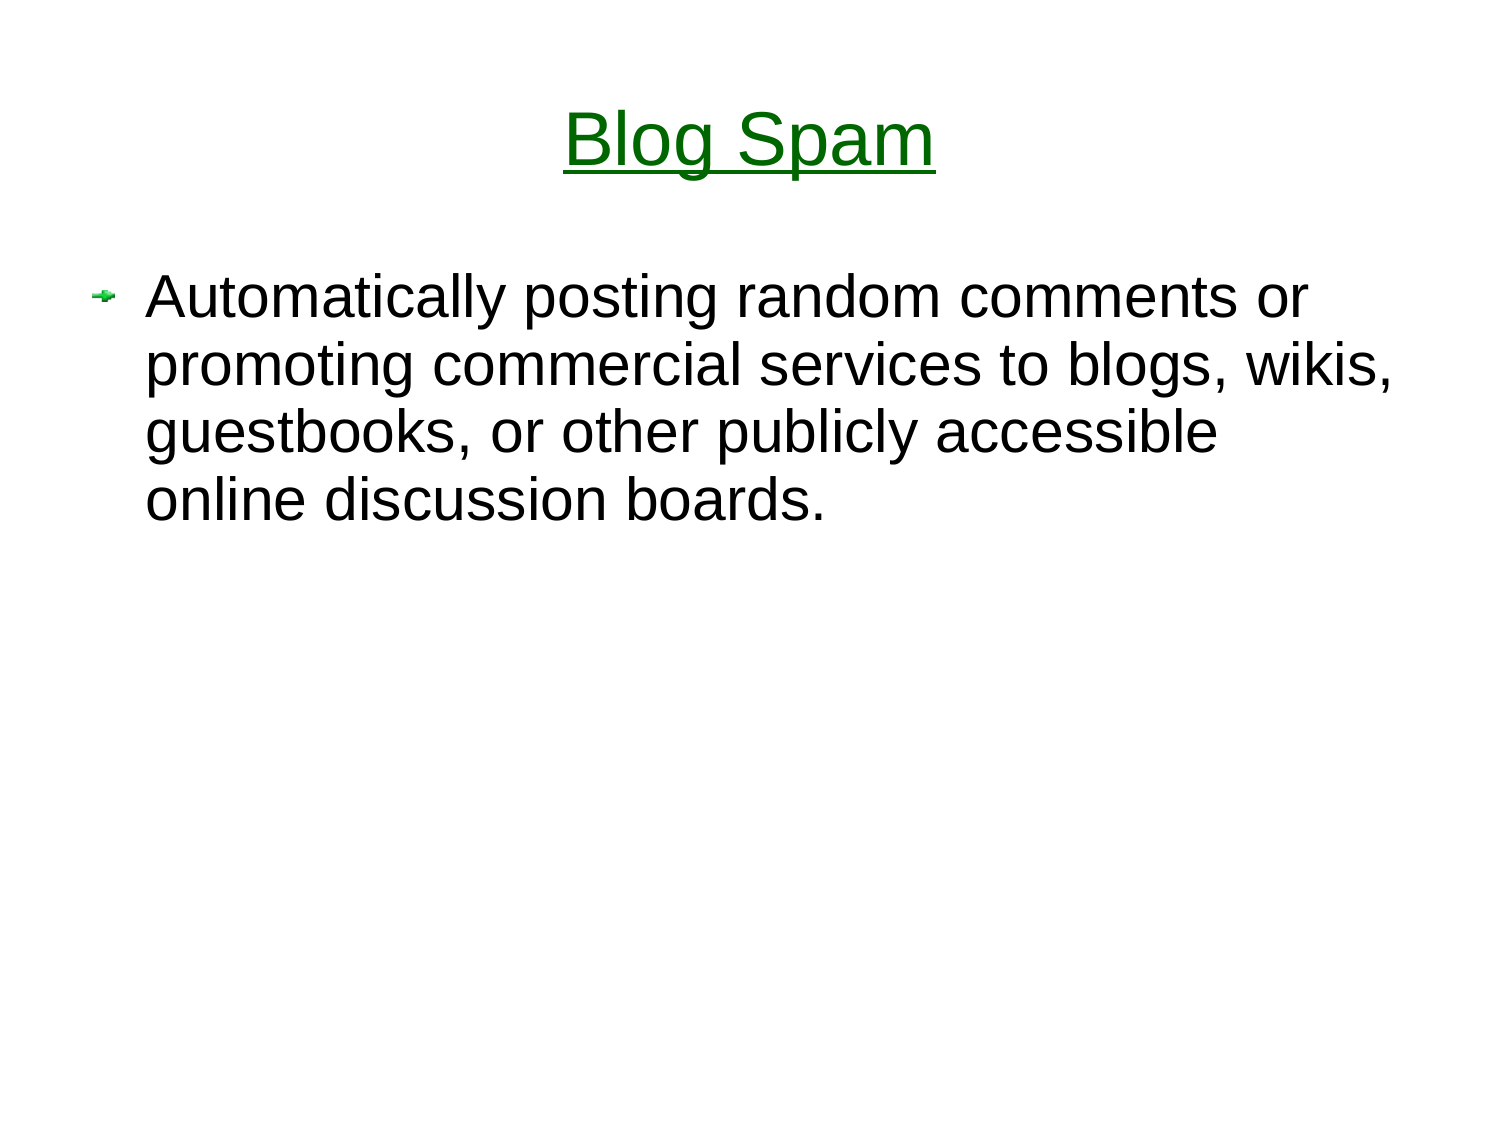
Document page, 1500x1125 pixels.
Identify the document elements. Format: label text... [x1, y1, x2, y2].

list Automatically posting random comments or promoting commercial services to blogs, wikis, guestbooks, or other publicly accessible online discussion boards. [75, 262, 1425, 1006]
title Blog Spam [75, 45, 1425, 233]
